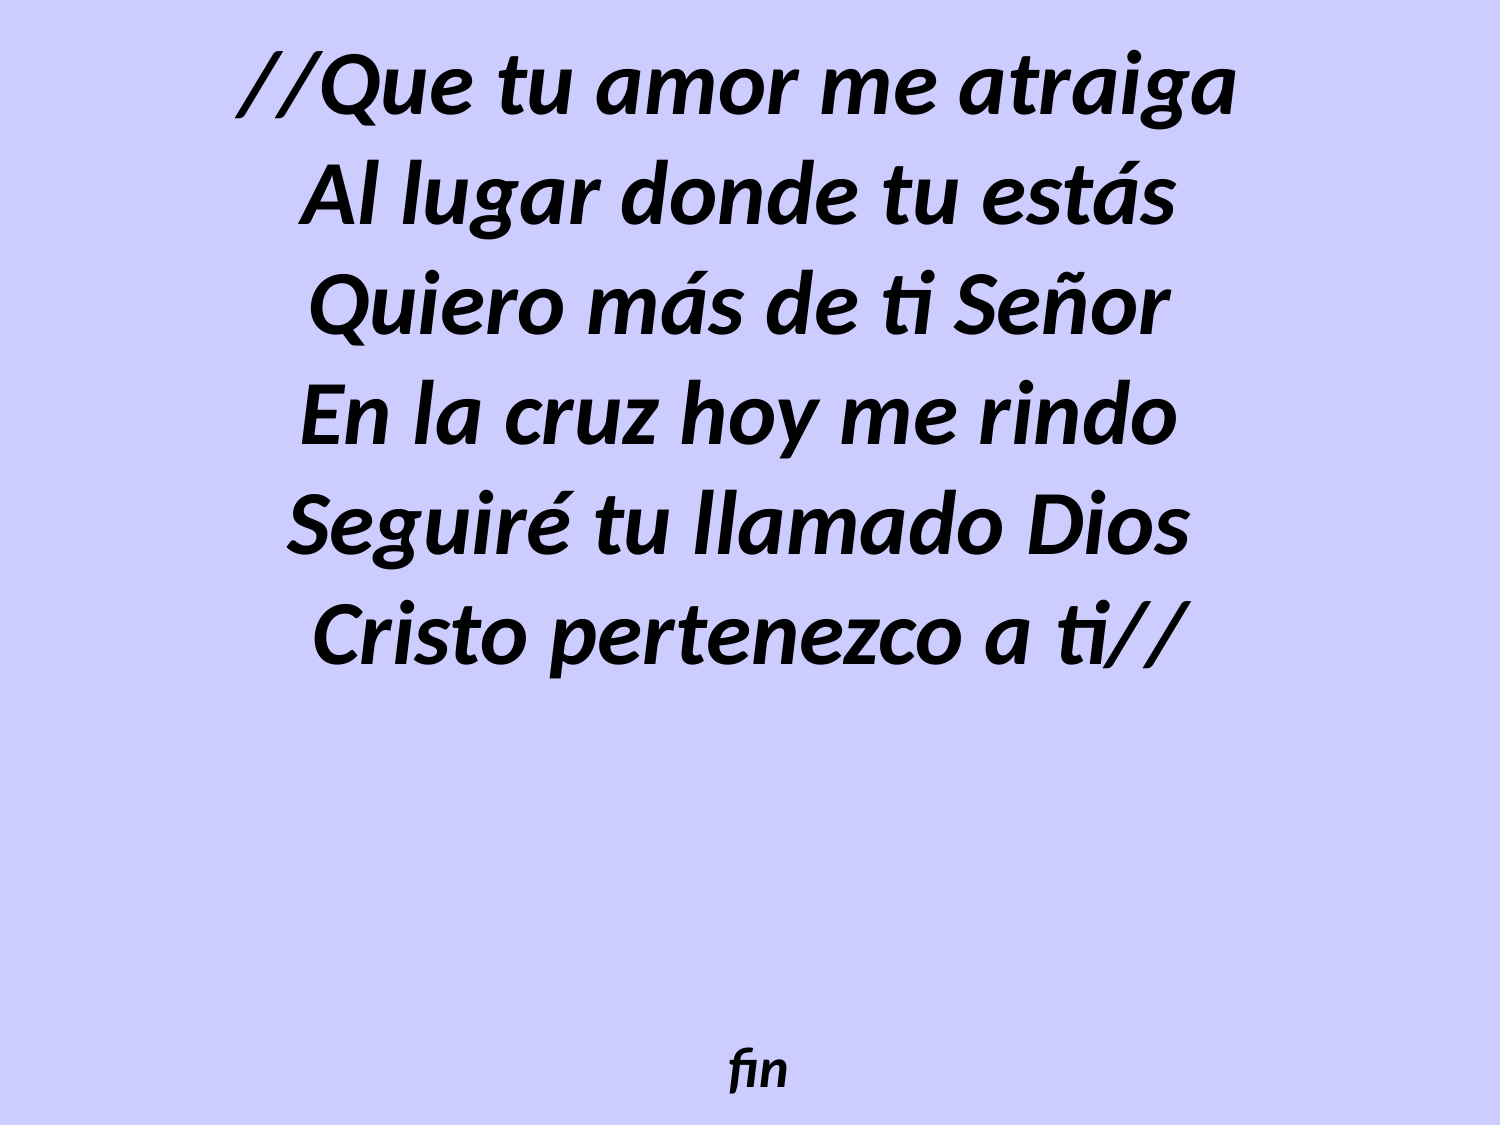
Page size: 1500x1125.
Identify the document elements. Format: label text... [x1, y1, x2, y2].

title //Que tu amor me atraiga Al lugar donde tu estás Quiero más de ti Señor En la cruz hoy me rindo Seguiré tu llamado Dios Cristo pertenezco a ti// fin [75, 468, 1426, 657]
